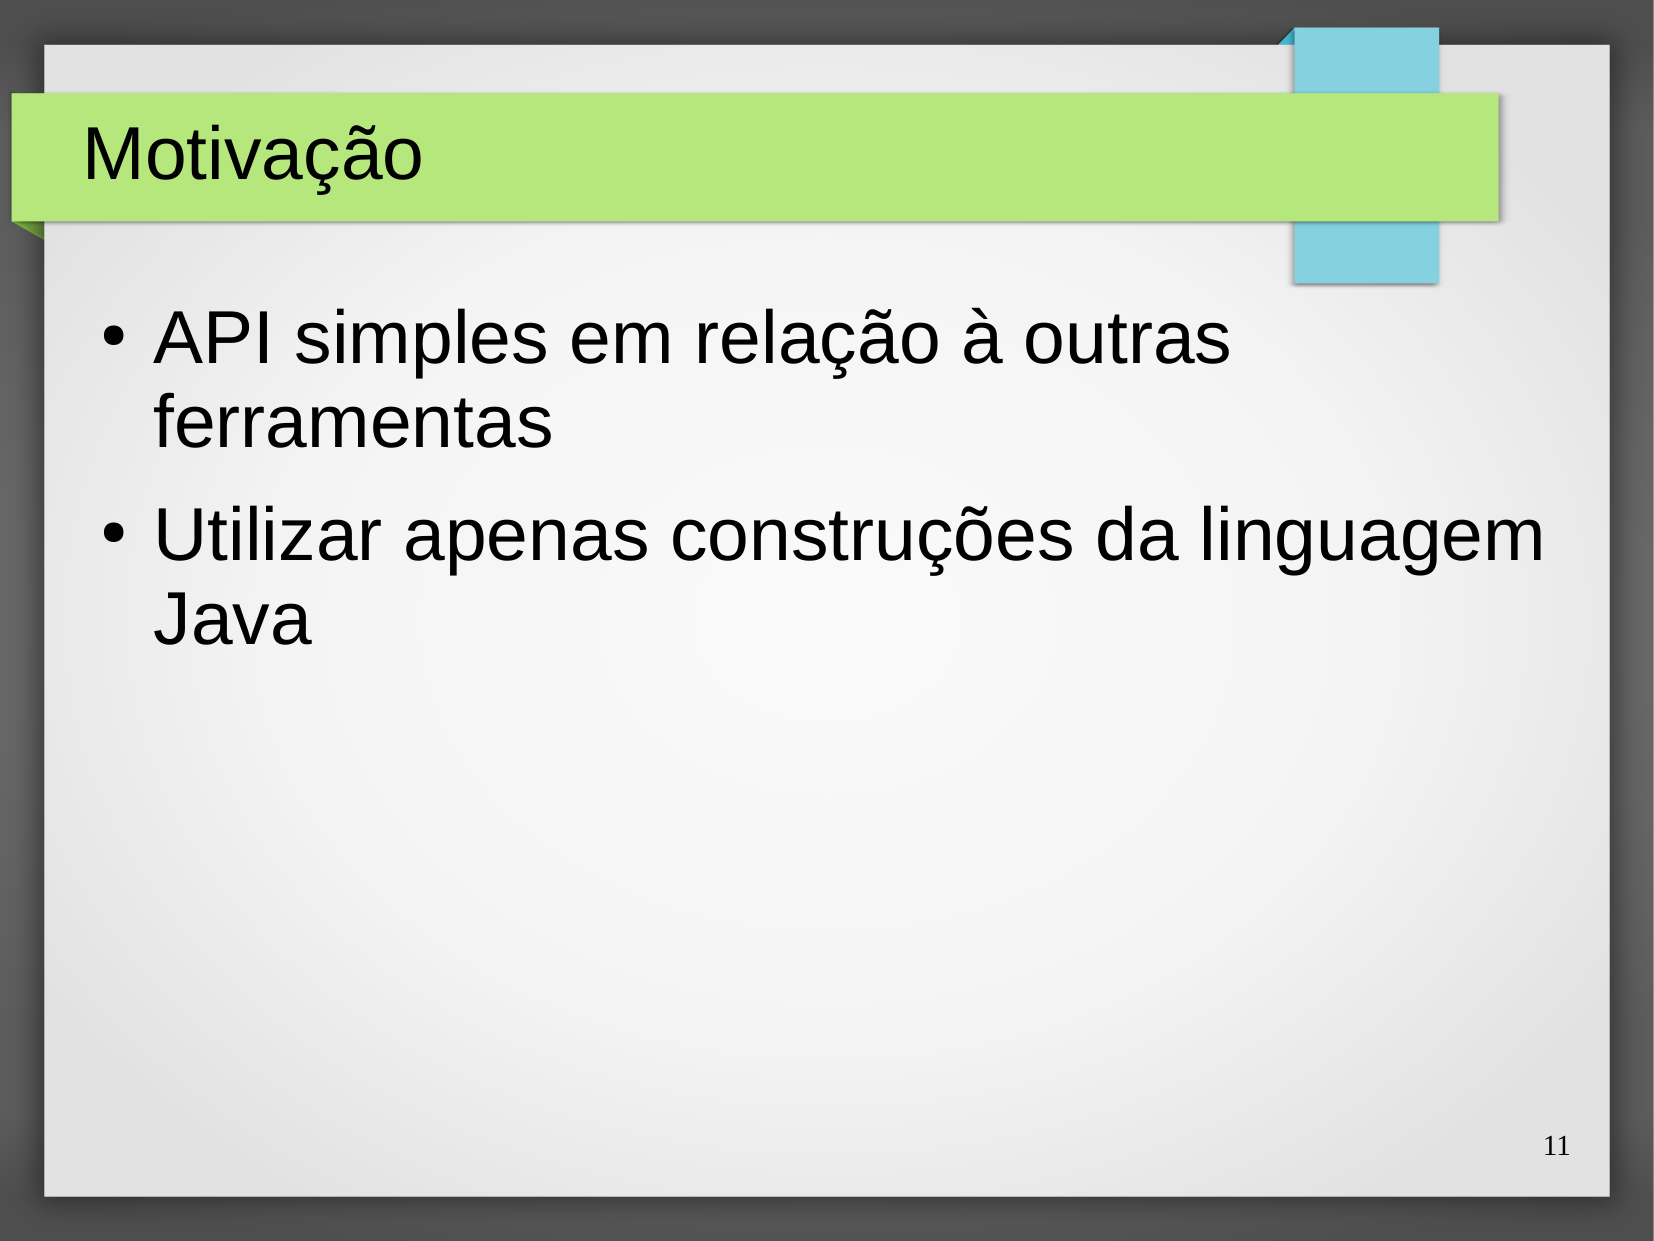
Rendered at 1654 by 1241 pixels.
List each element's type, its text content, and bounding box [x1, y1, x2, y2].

picture [0, 0, 1654, 1241]
list API simples em relação à outras ferramentas Utilizar apenas construções da linguagem Java [82, 295, 1571, 1015]
title Motivação [82, 94, 1264, 213]
